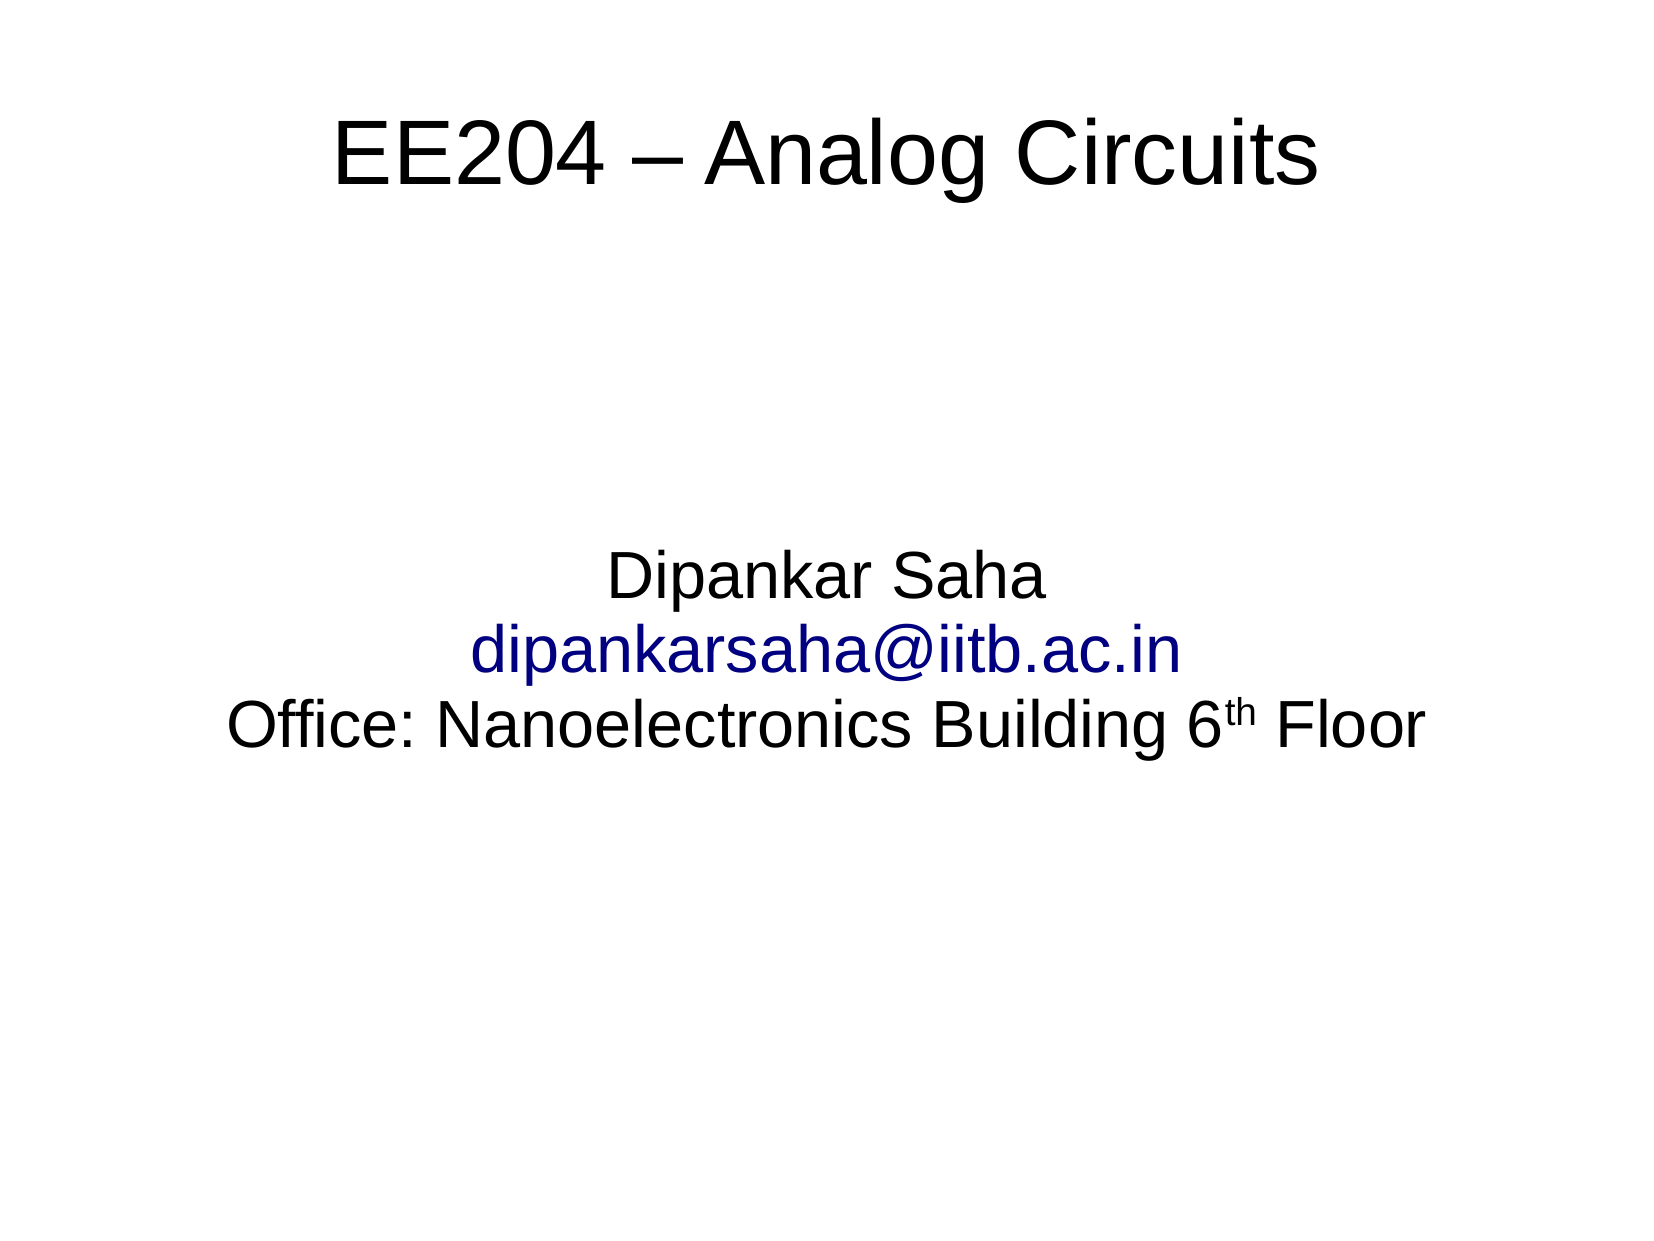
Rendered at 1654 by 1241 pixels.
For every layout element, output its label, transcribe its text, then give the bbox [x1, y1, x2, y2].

subtitle Dipankar Saha dipankarsaha@iitb.ac.in Office: Nanoelectronics Building 6th Floor [82, 290, 1571, 1010]
title EE204 – Analog Circuits [82, 49, 1571, 257]
